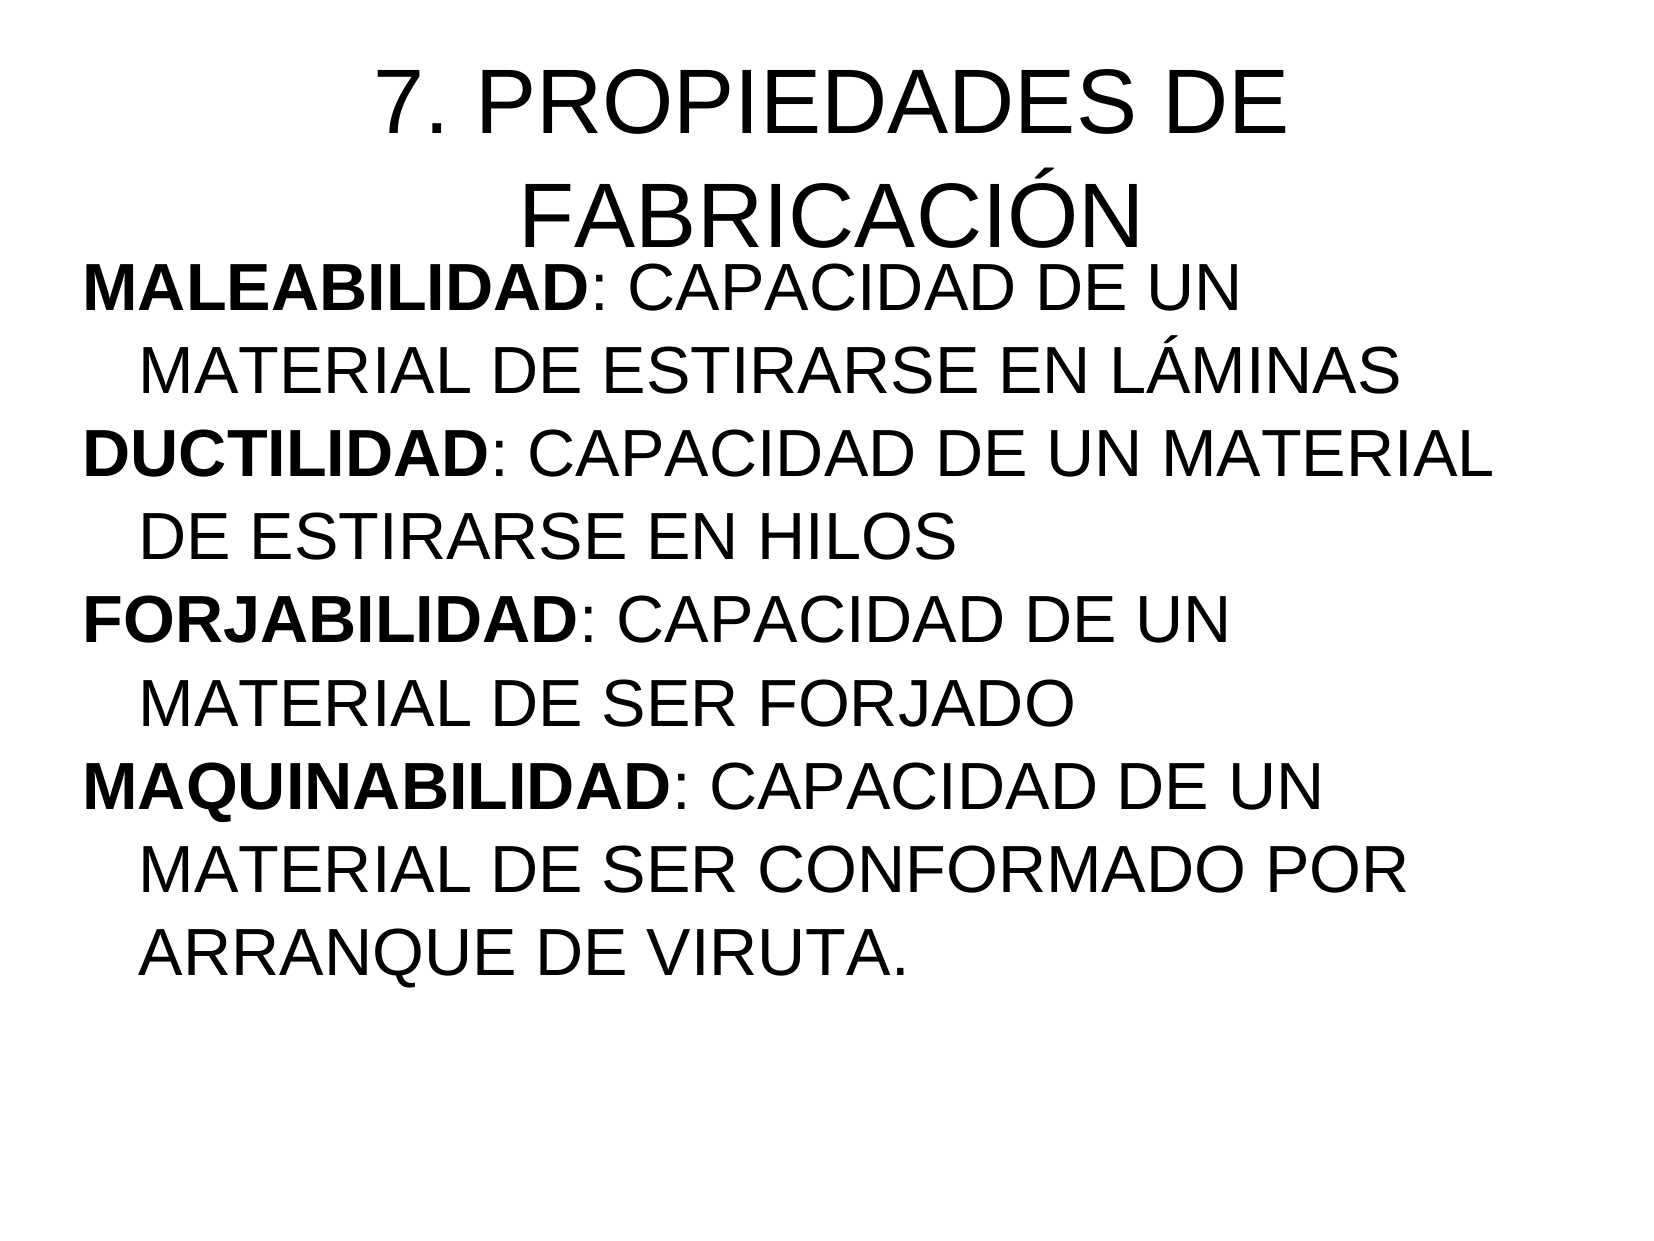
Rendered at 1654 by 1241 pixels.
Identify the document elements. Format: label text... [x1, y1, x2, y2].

title 7. PROPIEDADES DE FABRICACIÓN [88, 36, 1577, 266]
subtitle MALEABILIDAD: CAPACIDAD DE UN MATERIAL DE ESTIRARSE EN LÁMINAS DUCTILIDAD: CAPACIDAD DE UN MATERIAL DE ESTIRARSE EN HILOS FORJABILIDAD: CAPACIDAD DE UN MATERIAL DE SER FORJADO MAQUINABILIDAD: CAPACIDAD DE UN MATERIAL DE SER CONFORMADO POR ARRANQUE DE VIRUTA. [82, 159, 1571, 1240]
